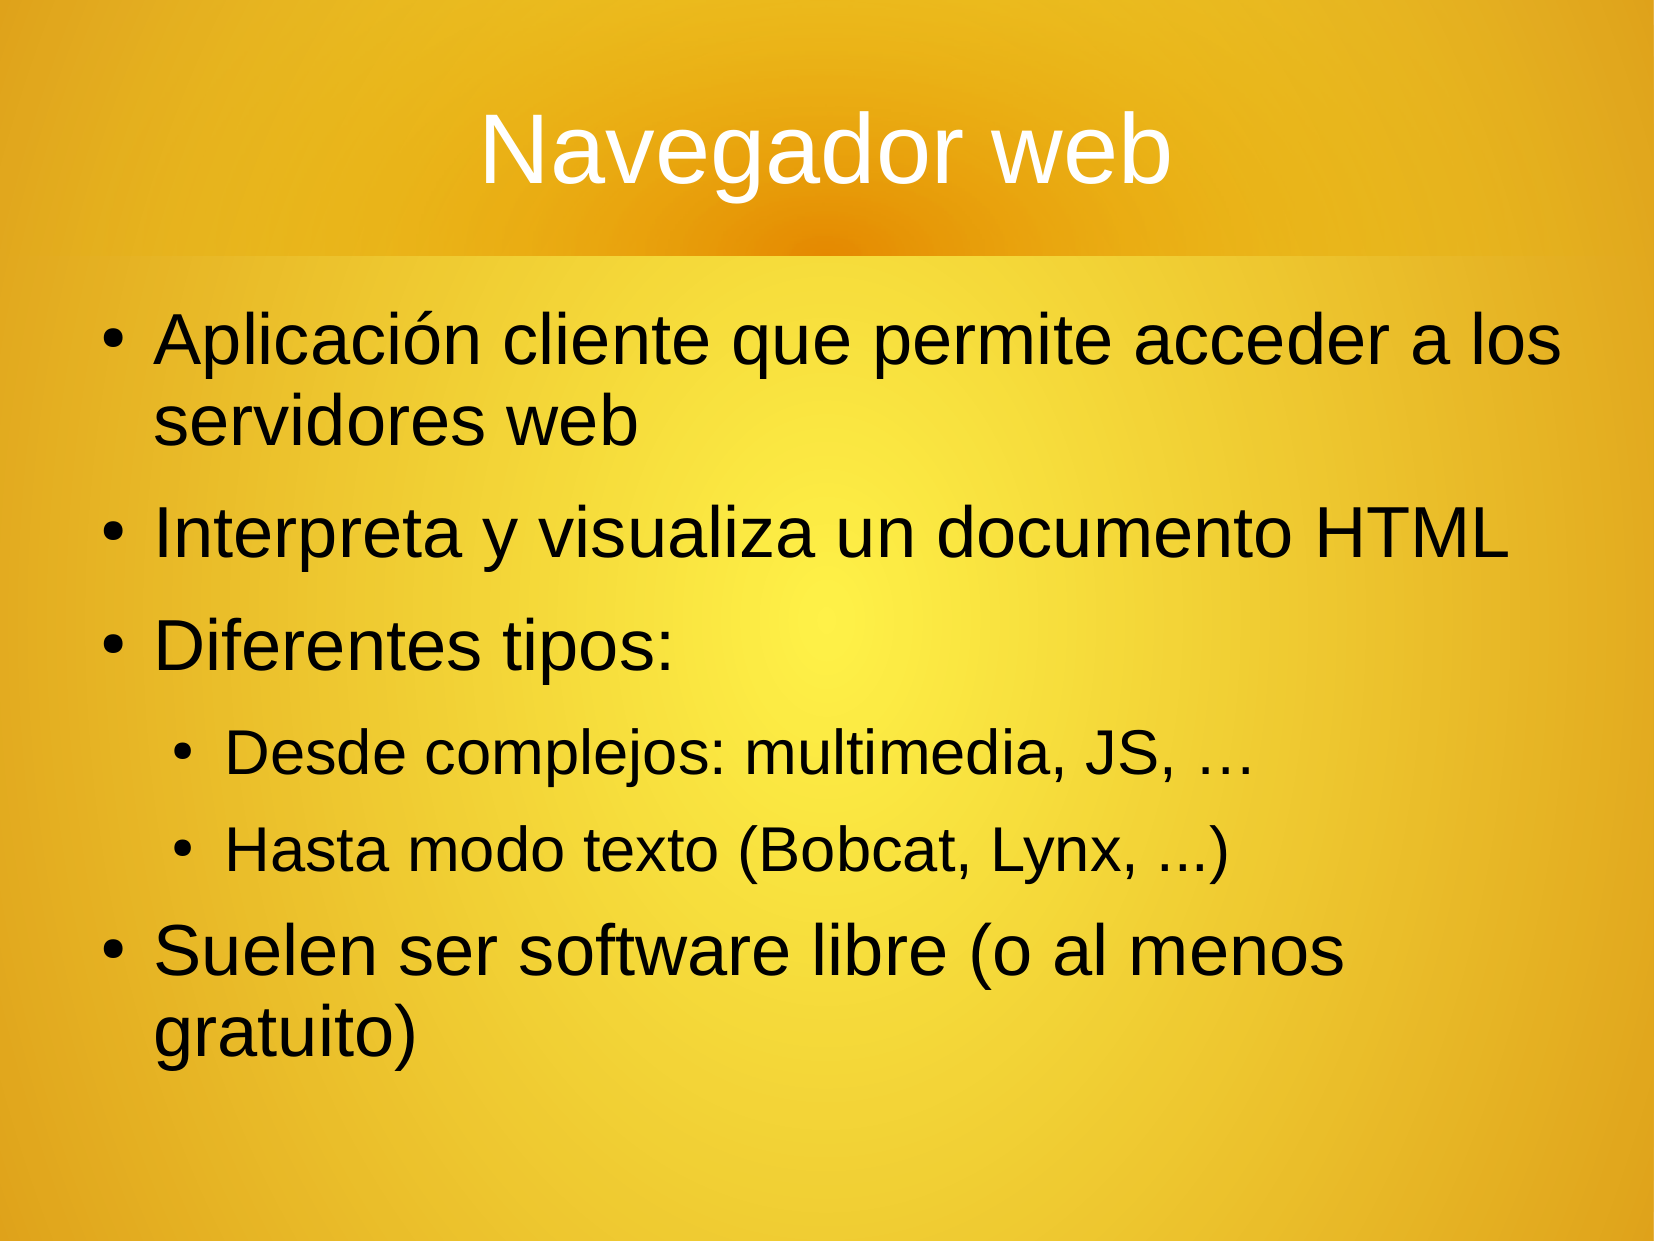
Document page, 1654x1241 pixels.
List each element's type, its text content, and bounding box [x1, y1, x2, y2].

list Aplicación cliente que permite acceder a los servidores web Interpreta y visualiza un documento HTML Diferentes tipos: Desde complejos: multimedia, JS, … Hasta modo texto (Bobcat, Lynx, ...) Suelen ser software libre (o al menos gratuito) [82, 299, 1571, 1205]
title Navegador web [82, 47, 1571, 252]
